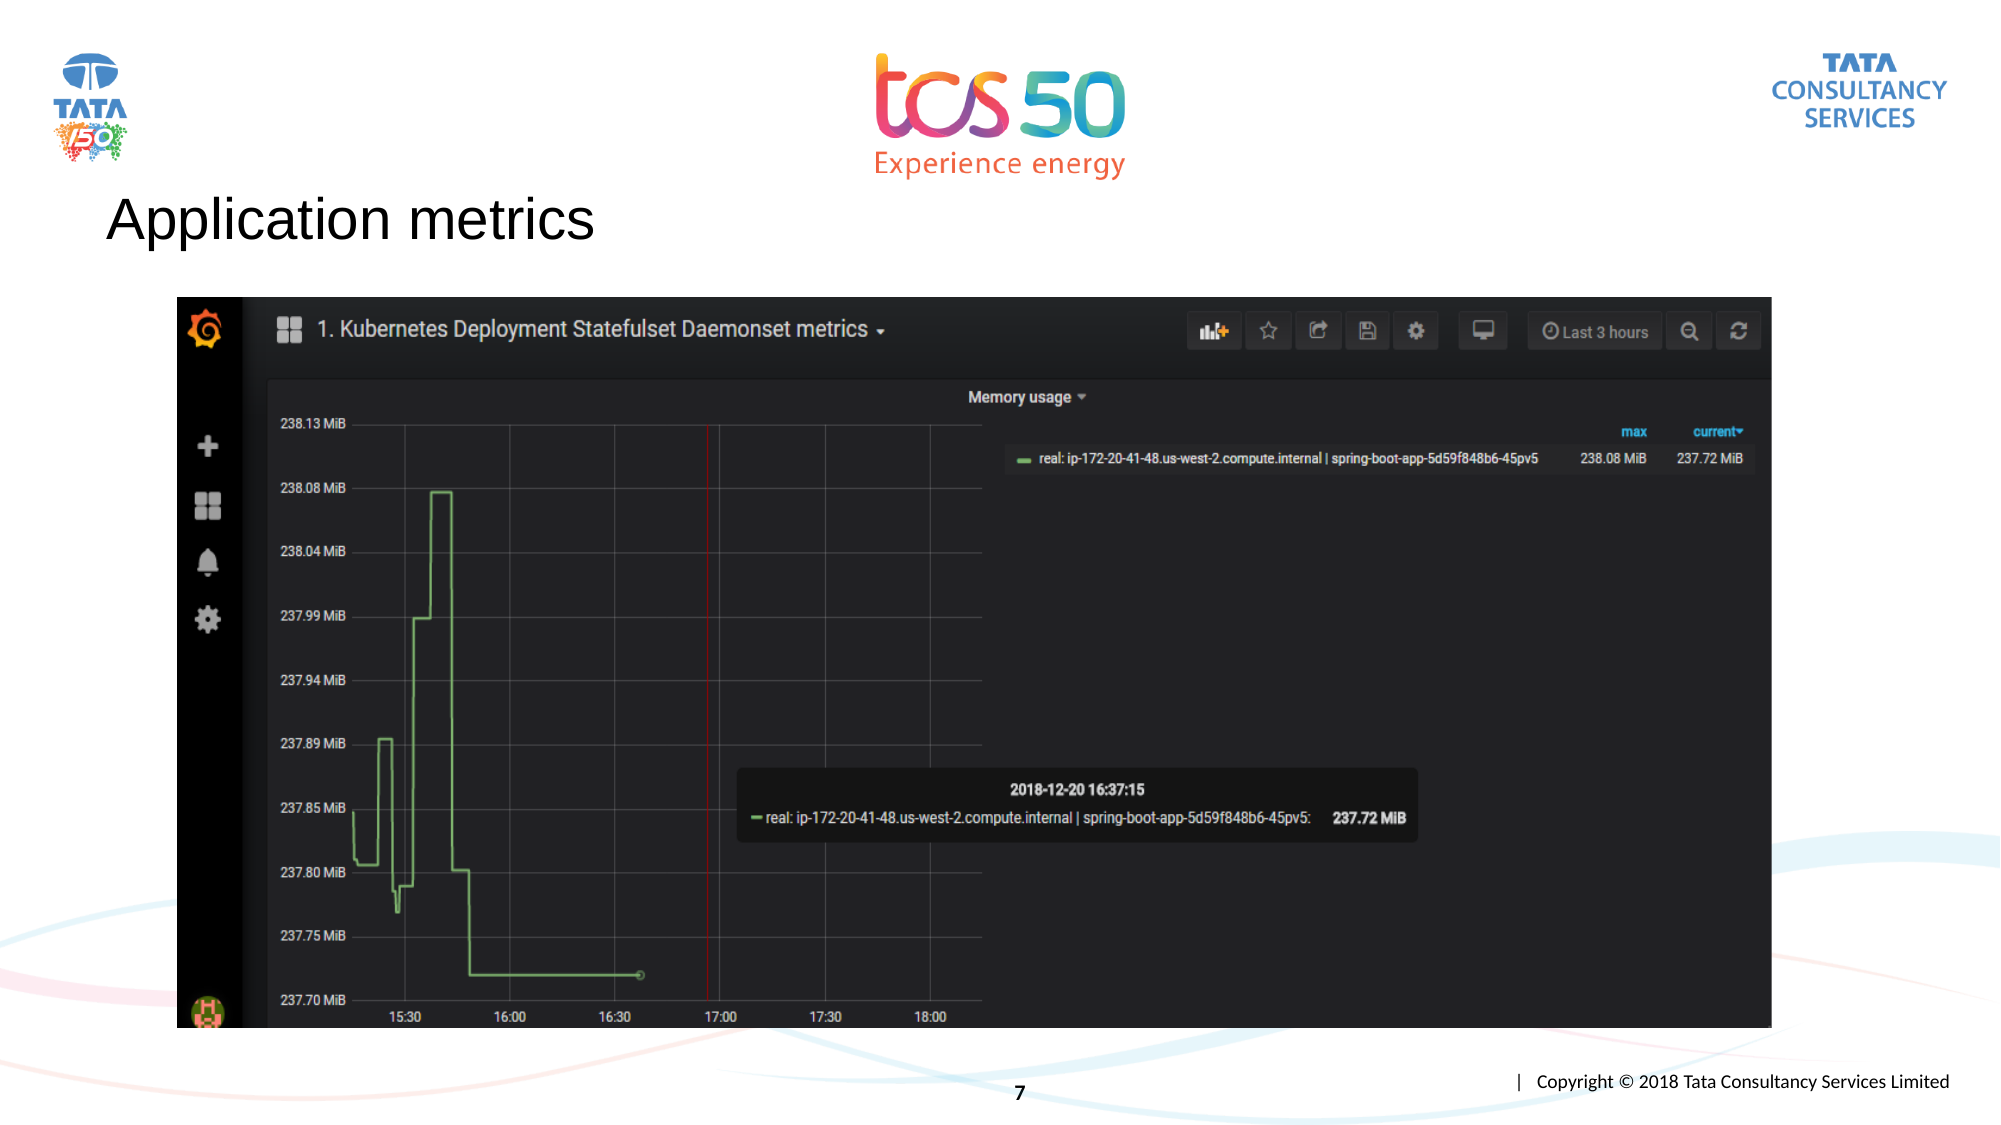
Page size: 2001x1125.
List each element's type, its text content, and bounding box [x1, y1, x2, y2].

picture [0, 0, 2000, 205]
title Application metrics [106, 175, 1673, 263]
picture [0, 297, 2000, 1125]
